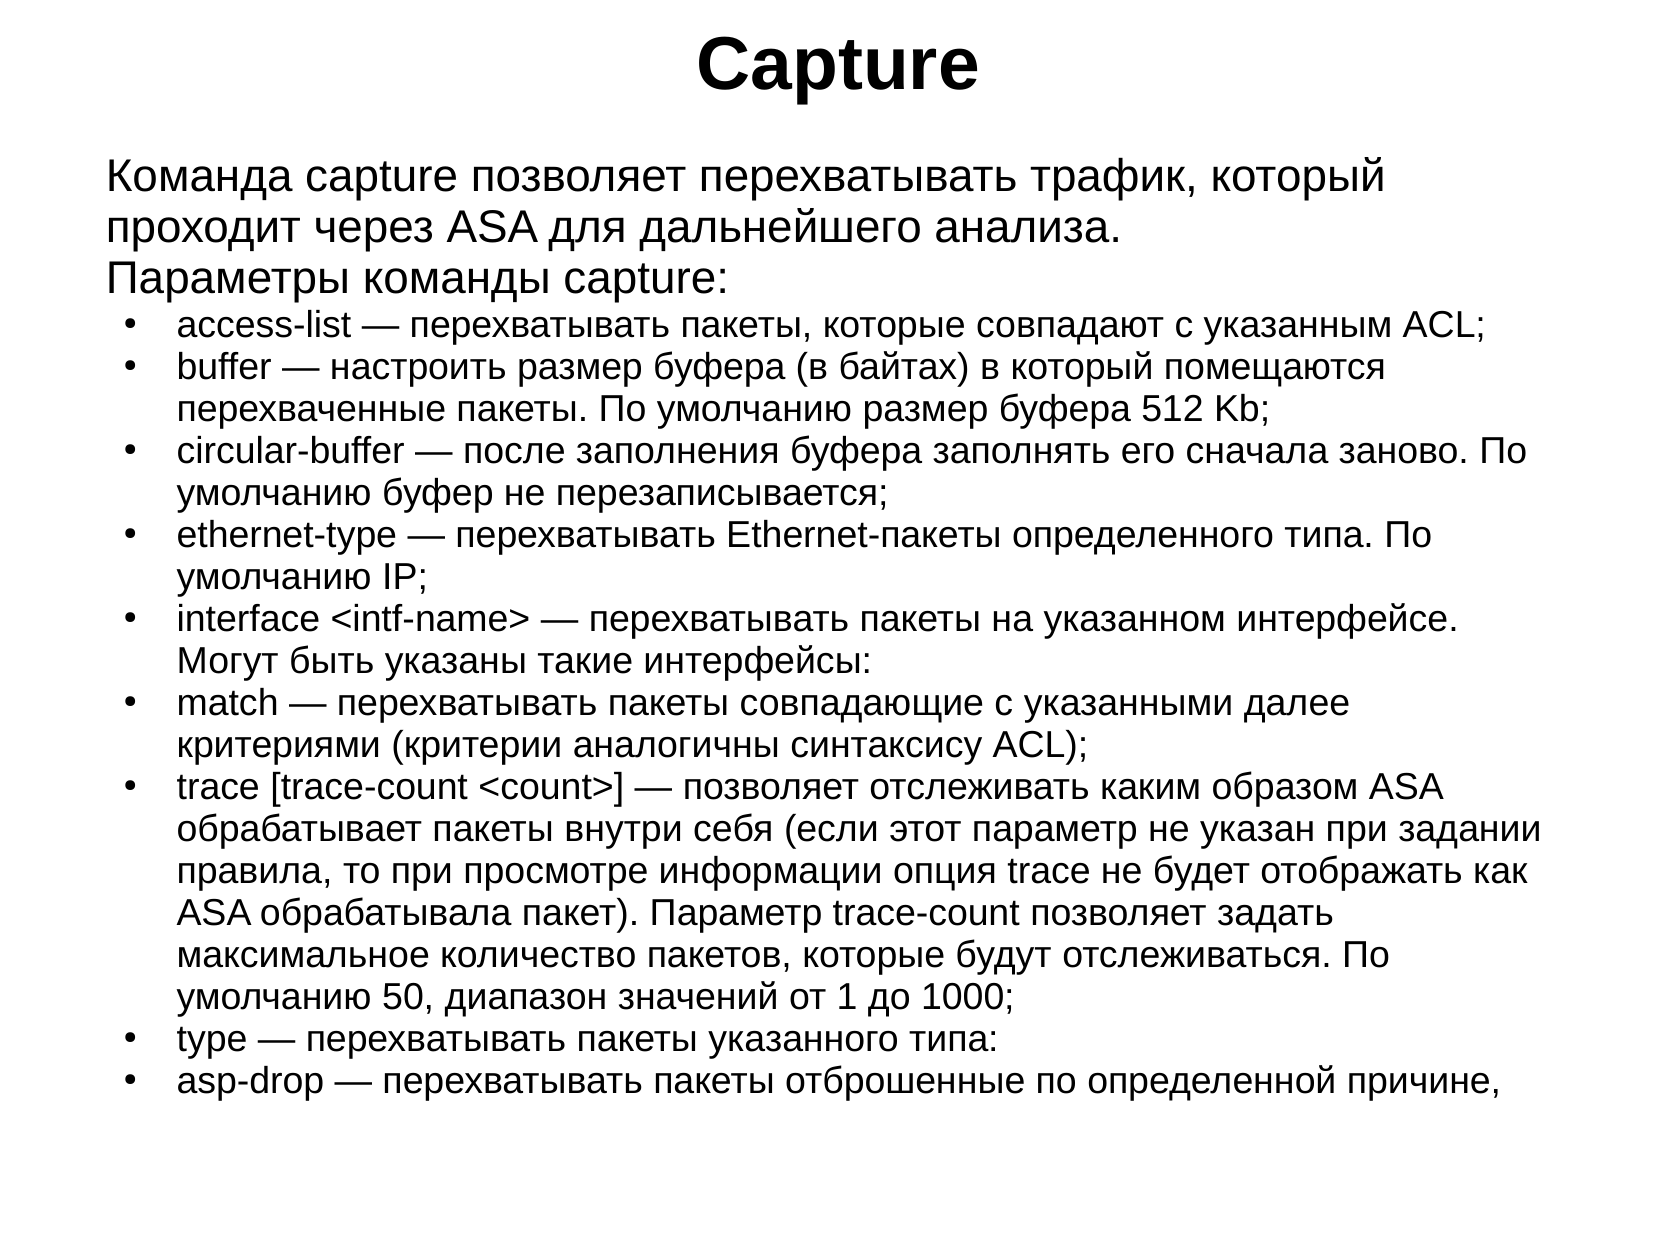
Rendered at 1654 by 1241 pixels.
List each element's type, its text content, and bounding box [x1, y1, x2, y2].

list Команда capture позволяет перехватывать трафик, который проходит через ASA для дальнейшего анализа. Параметры команды capture: access-list — перехватывать пакеты, которые совпадают с указанным ACL; buffer — настроить размер буфера (в байтах) в который помещаются перехваченные пакеты. По умолчанию размер буфера 512 Kb; circular-buffer — после заполнения буфера заполнять его сначала заново. По умолчанию буфер не перезаписывается; ethernet-type — перехватывать Ethernet-пакеты определенного типа. По умолчанию IP; interface <intf-name> — перехватывать пакеты на указанном интерфейсе. Могут быть указаны такие интерфейсы: match — перехватывать пакеты совпадающие с указанными далее критериями (критерии аналогичны синтаксису ACL); trace [trace-count <count>] — позволяет отслеживать каким образом ASA обрабатывает пакеты внутри себя (если этот параметр не указан при задании правила, то при просмотре информации опция trace не будет отображать как ASA обрабатывала пакет). Параметр trace-count позволяет задать максимальное количество пакетов, которые будут отслеживаться. По умолчанию 50, диапазон значений от 1 до 1000; type — перехватывать пакеты указанного типа: asp-drop — перехватывать пакеты отброшенные по определенной причине, [105, 150, 1548, 1163]
text_box Capture [64, 37, 1613, 113]
